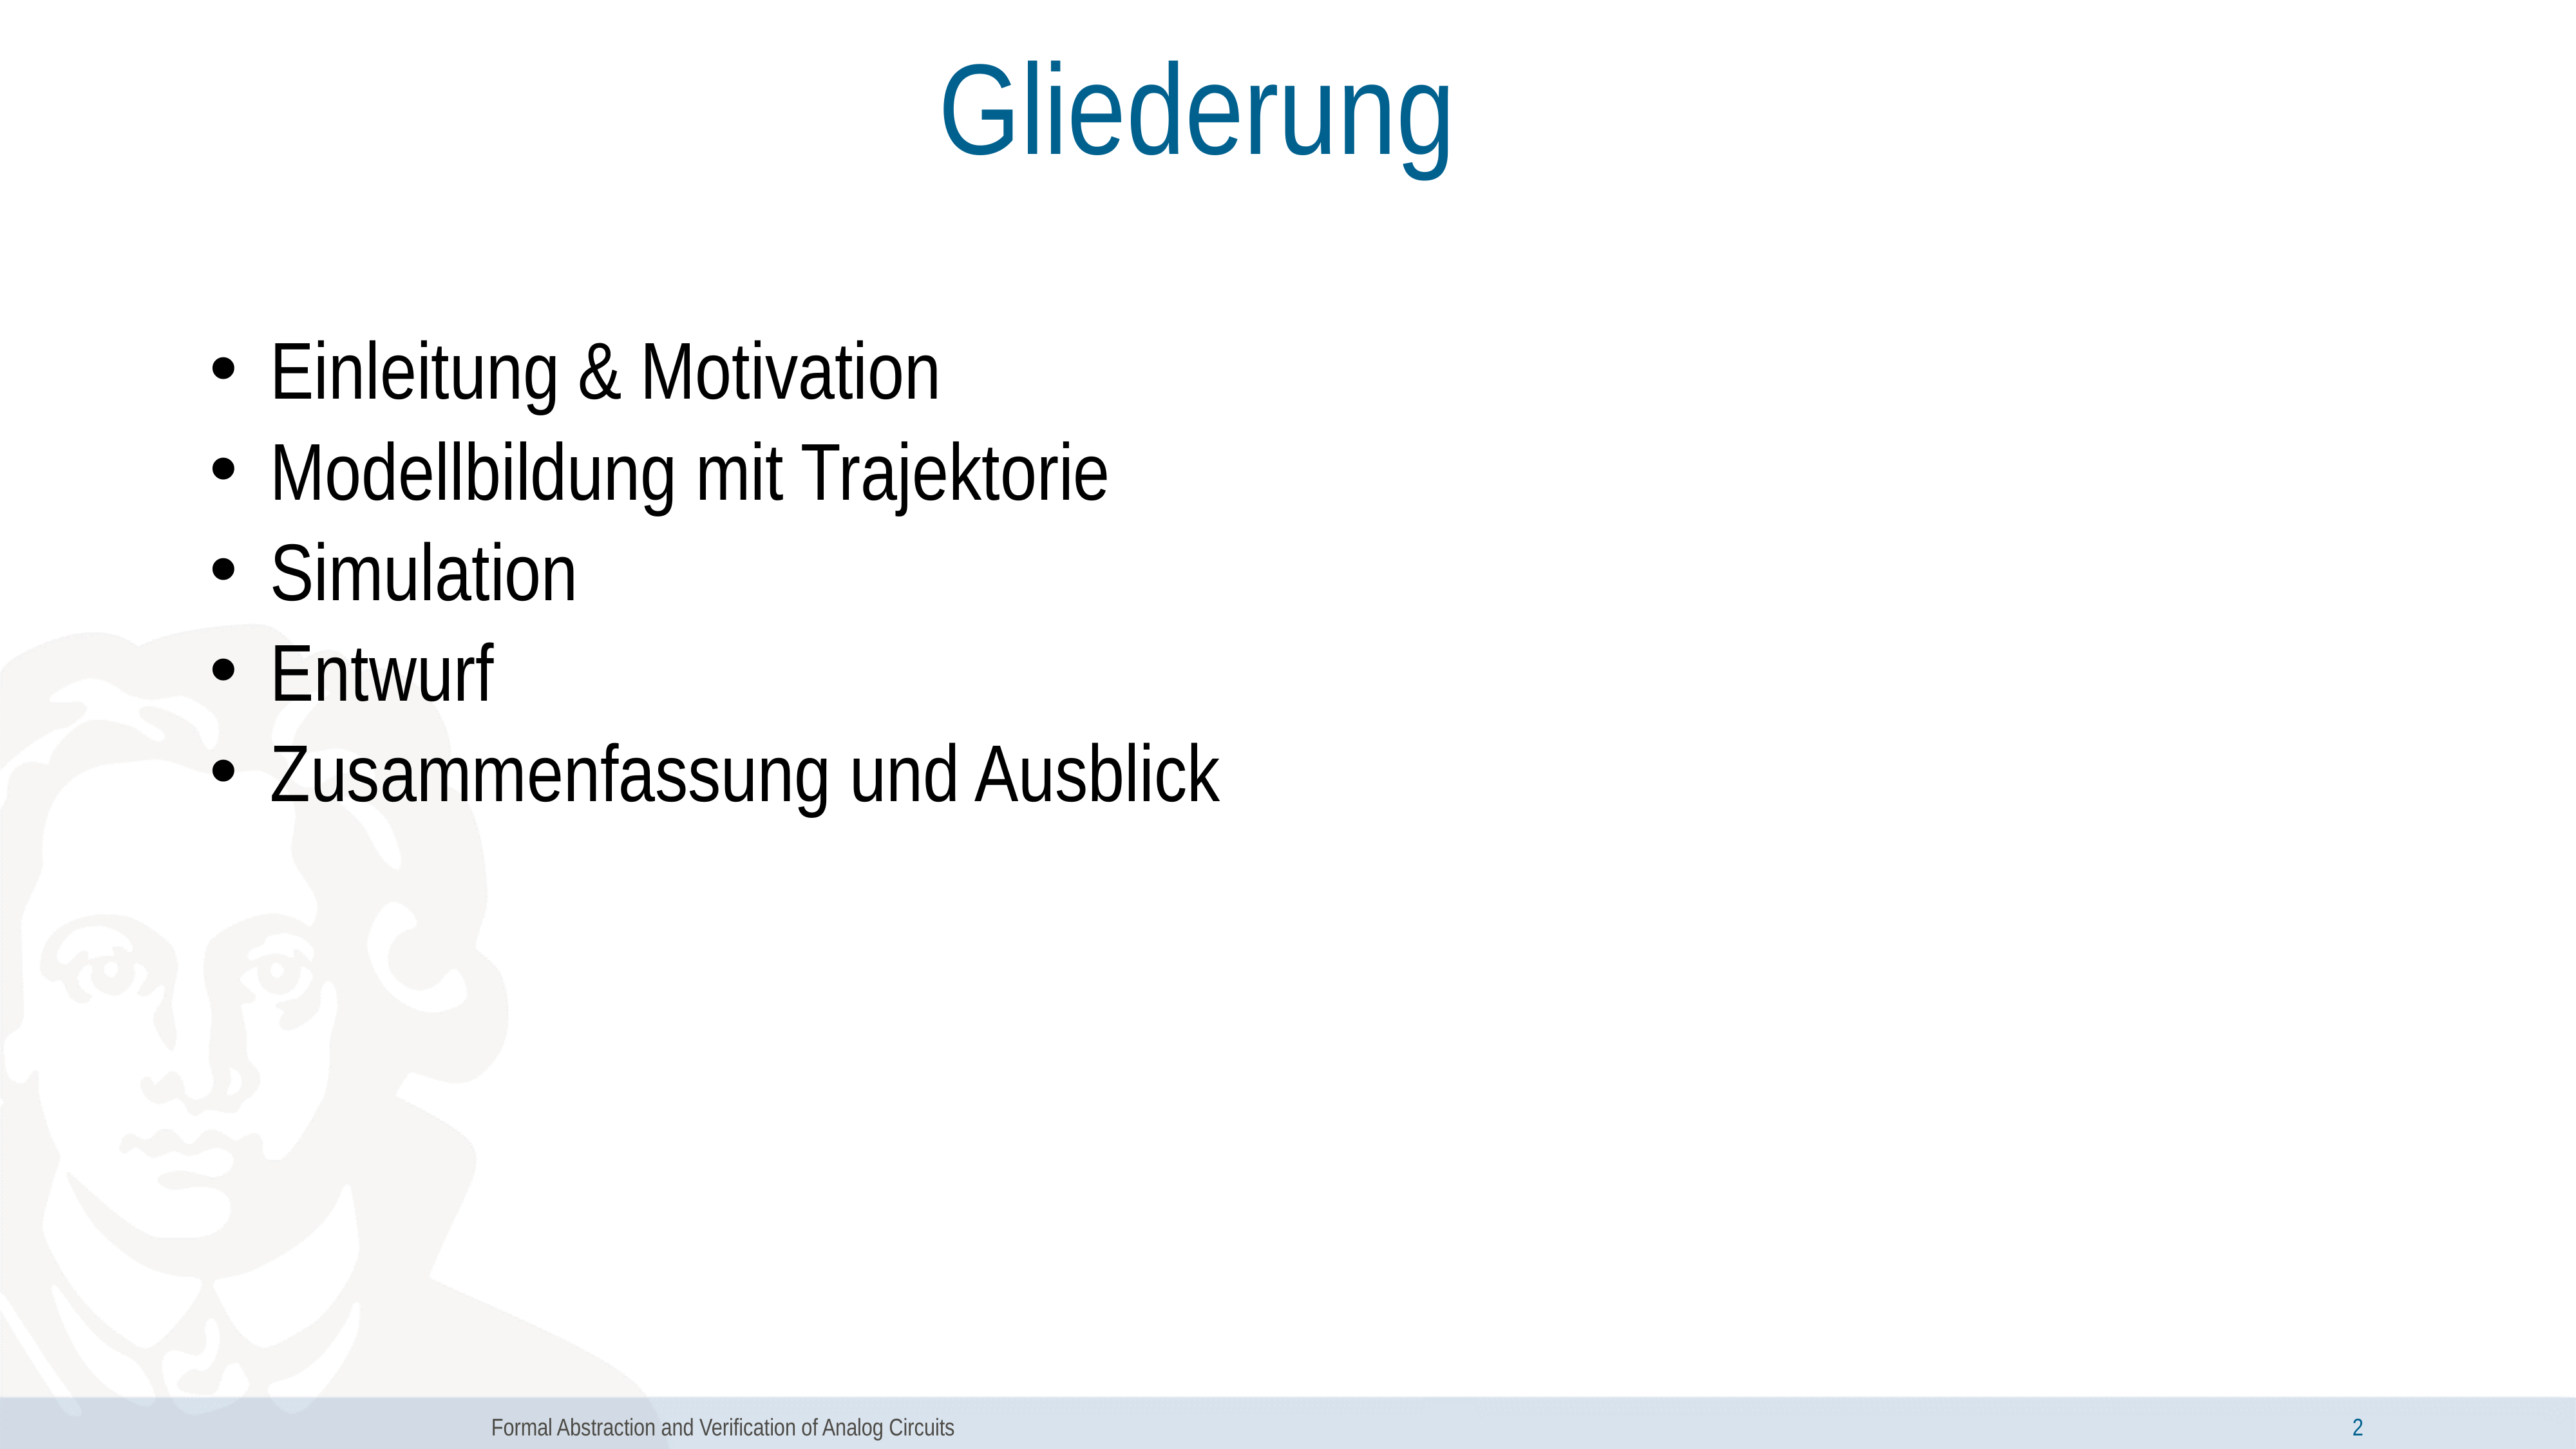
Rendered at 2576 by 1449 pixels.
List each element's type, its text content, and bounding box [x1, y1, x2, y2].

title Gliederung [200, 21, 2194, 173]
footer Formal Abstraction and Verification of Analog Circuits [481, 1407, 2277, 1444]
slide_number <Nummer> [2342, 1407, 2537, 1430]
list Einleitung & Motivation Modellbildung mit Trajektorie Simulation Entwurf Zusammenfassung und Ausblick [200, 314, 2351, 1354]
picture [0, 0, 2576, 1449]
